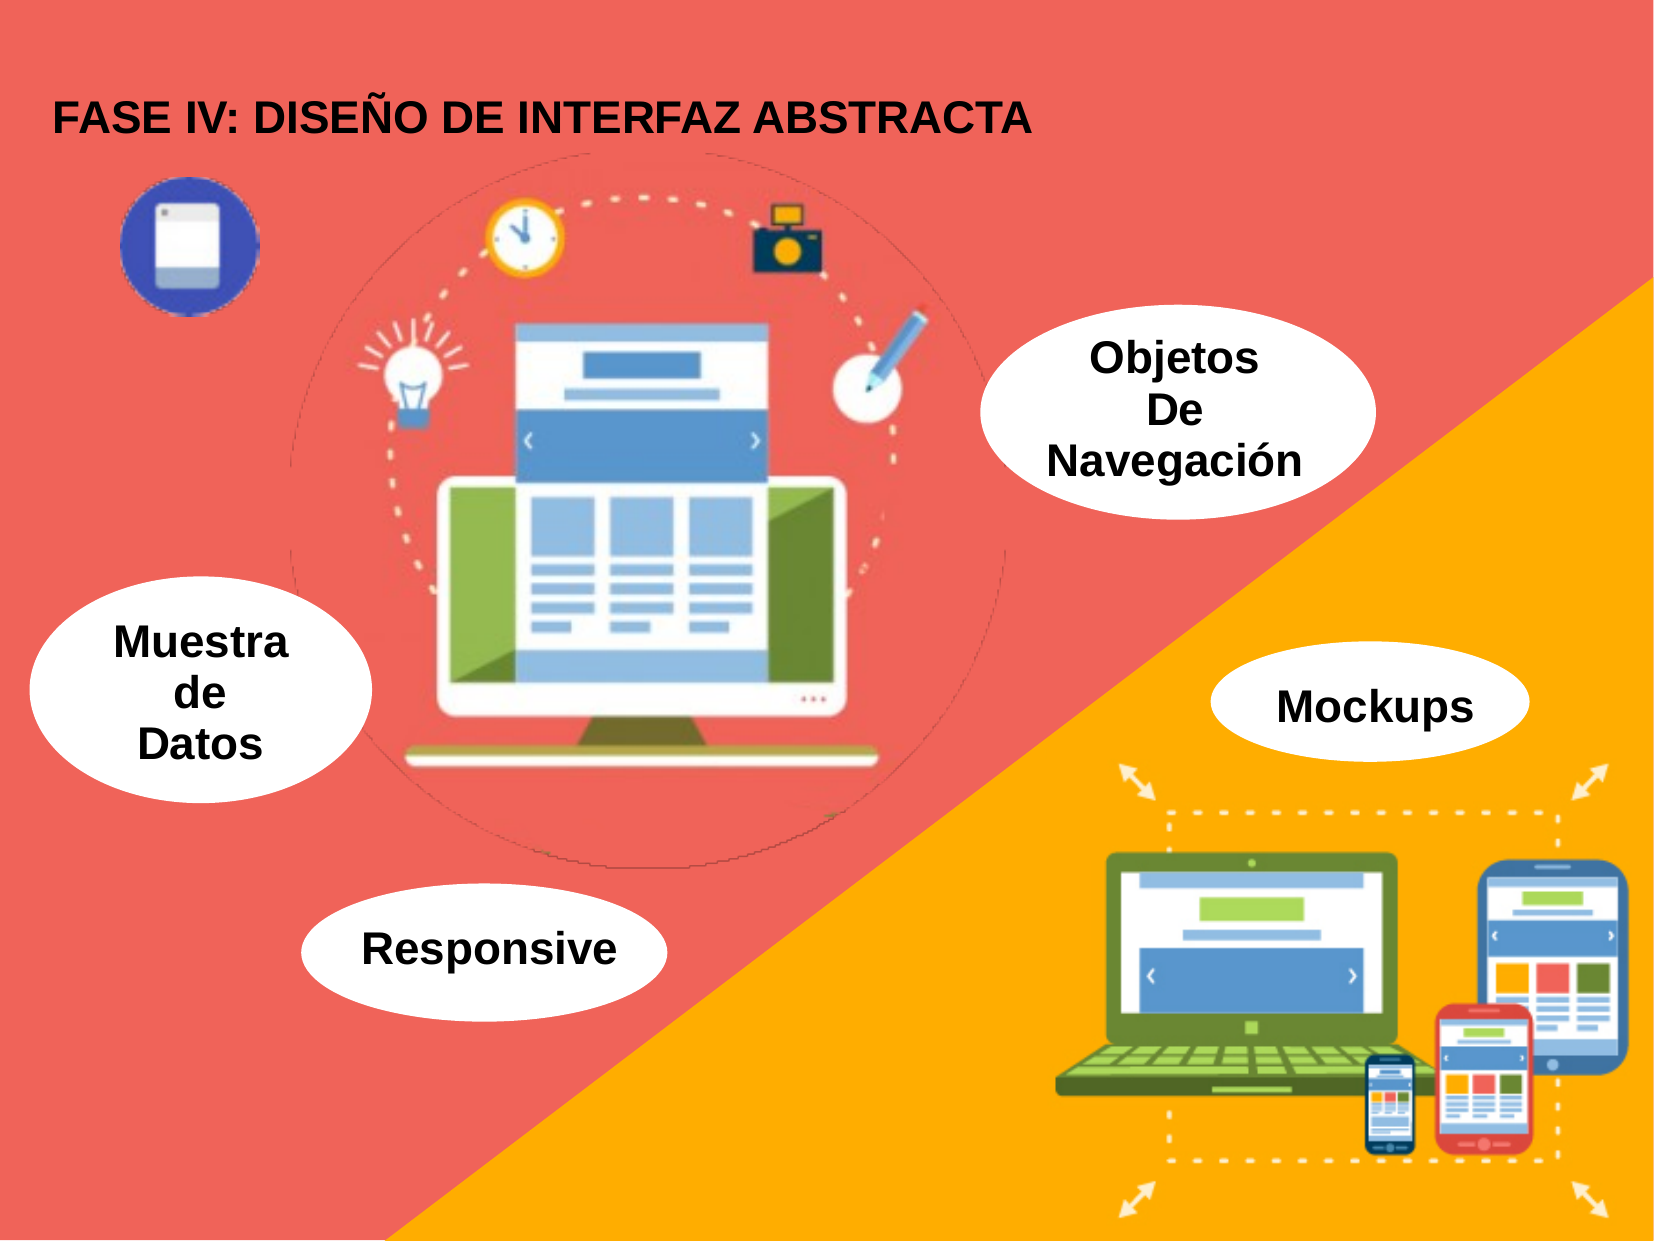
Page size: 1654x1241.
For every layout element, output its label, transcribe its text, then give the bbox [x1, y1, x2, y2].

text_box FASE IV: DISEÑO DE INTERFAZ ABSTRACTA [38, 59, 1134, 214]
picture [289, 152, 1008, 872]
text_box Muestra de Datos [17, 608, 384, 777]
text_box [0, 0, 1654, 1241]
text_box Mockups [1192, 673, 1560, 740]
text_box Objetos De Navegación [992, 324, 1359, 494]
text_box Responsive [307, 915, 674, 982]
picture [120, 177, 260, 317]
picture [1045, 748, 1653, 1240]
